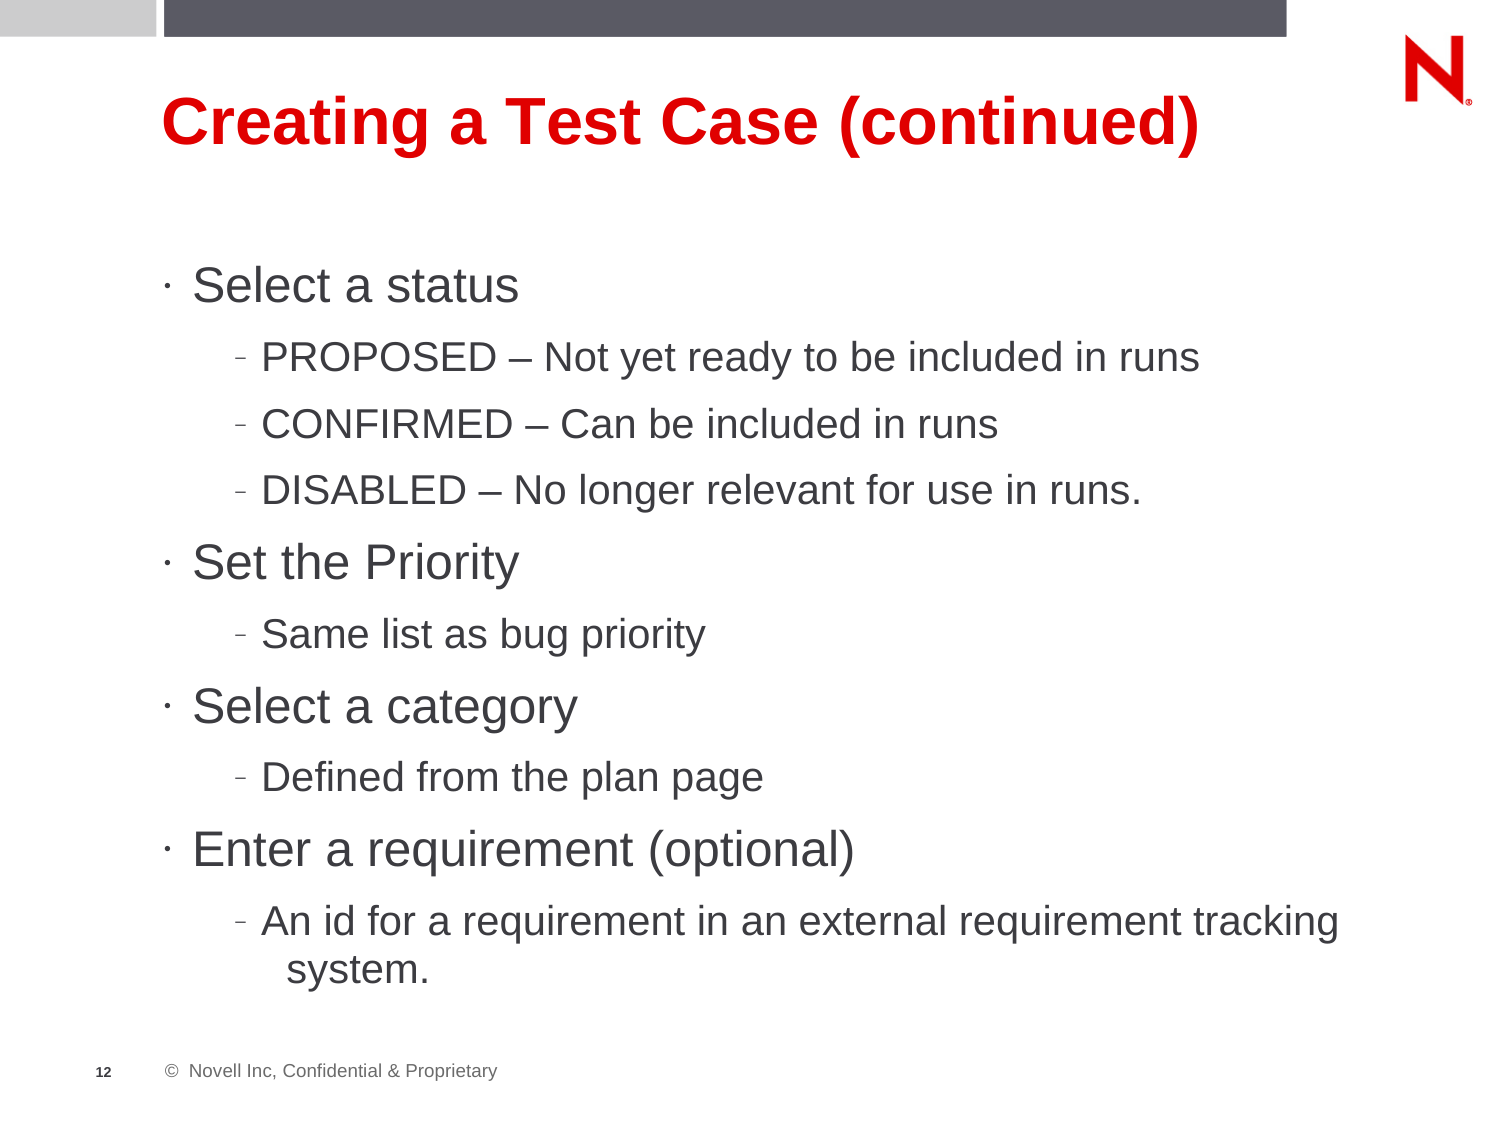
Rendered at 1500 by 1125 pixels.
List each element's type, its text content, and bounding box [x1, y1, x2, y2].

list Select a status PROPOSED – Not yet ready to be included in runs CONFIRMED – Can be included in runs DISABLED – No longer relevant for use in runs. Set the Priority Same list as bug priority Select a category Defined from the plan page Enter a requirement (optional) An id for a requirement in an external requirement tracking system. [163, 254, 1404, 1125]
picture [1403, 32, 1473, 107]
title Creating a Test Case (continued) [161, 41, 1383, 205]
